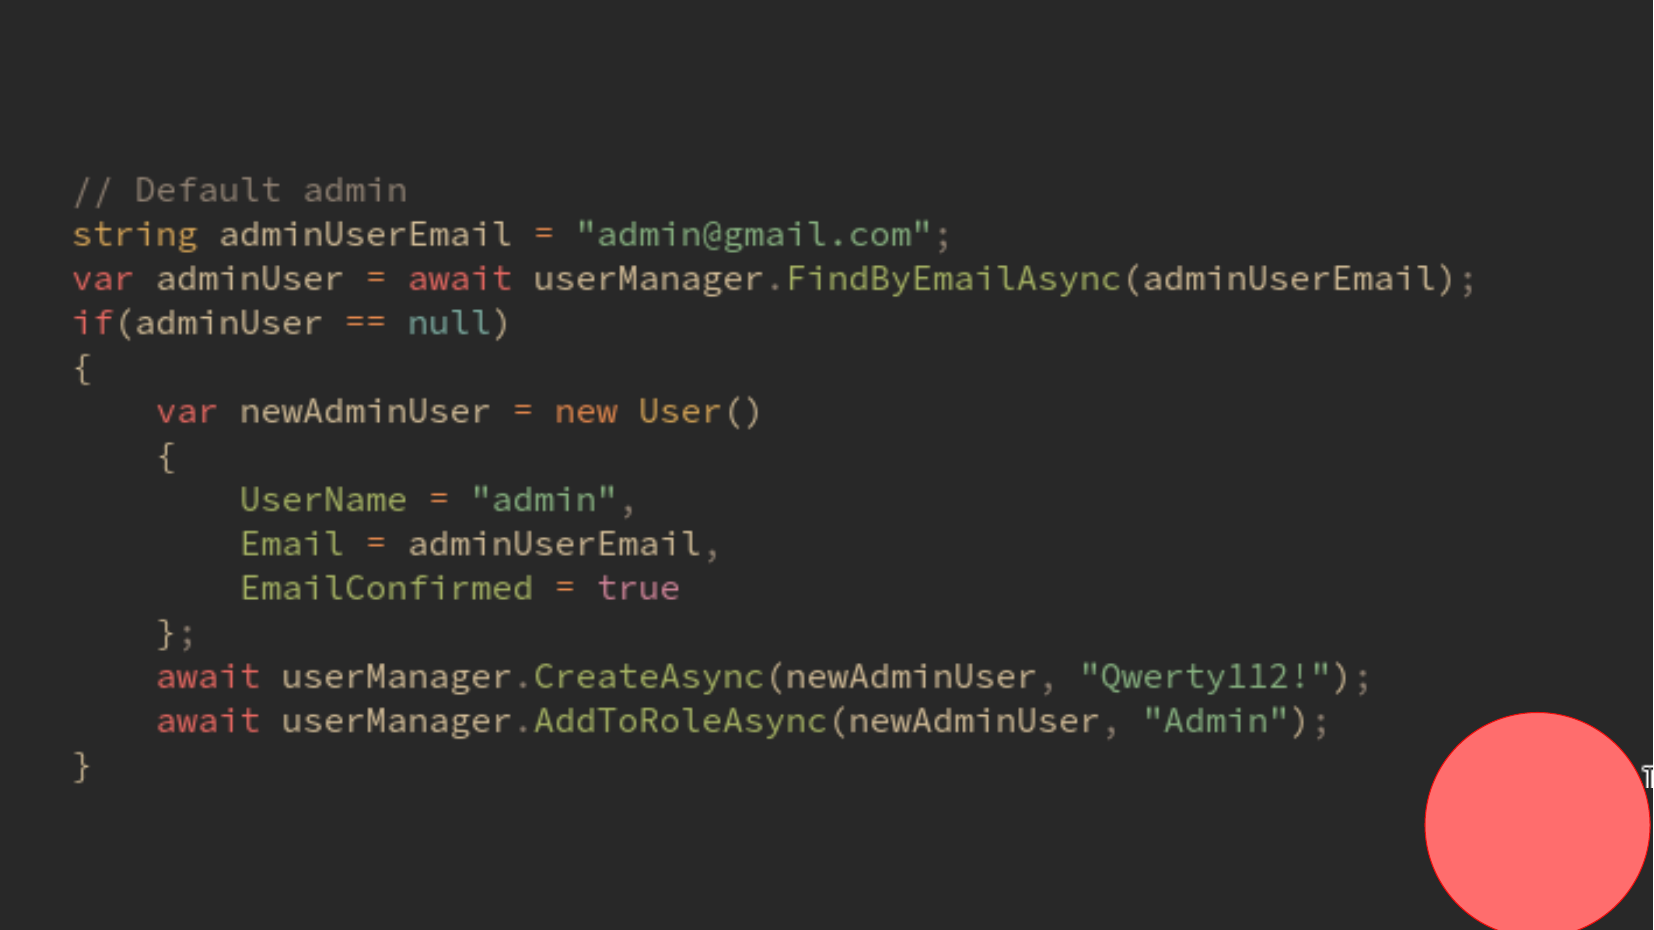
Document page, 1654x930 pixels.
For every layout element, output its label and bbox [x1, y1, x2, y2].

picture [0, 149, 1653, 788]
text_box [1425, 712, 1651, 930]
